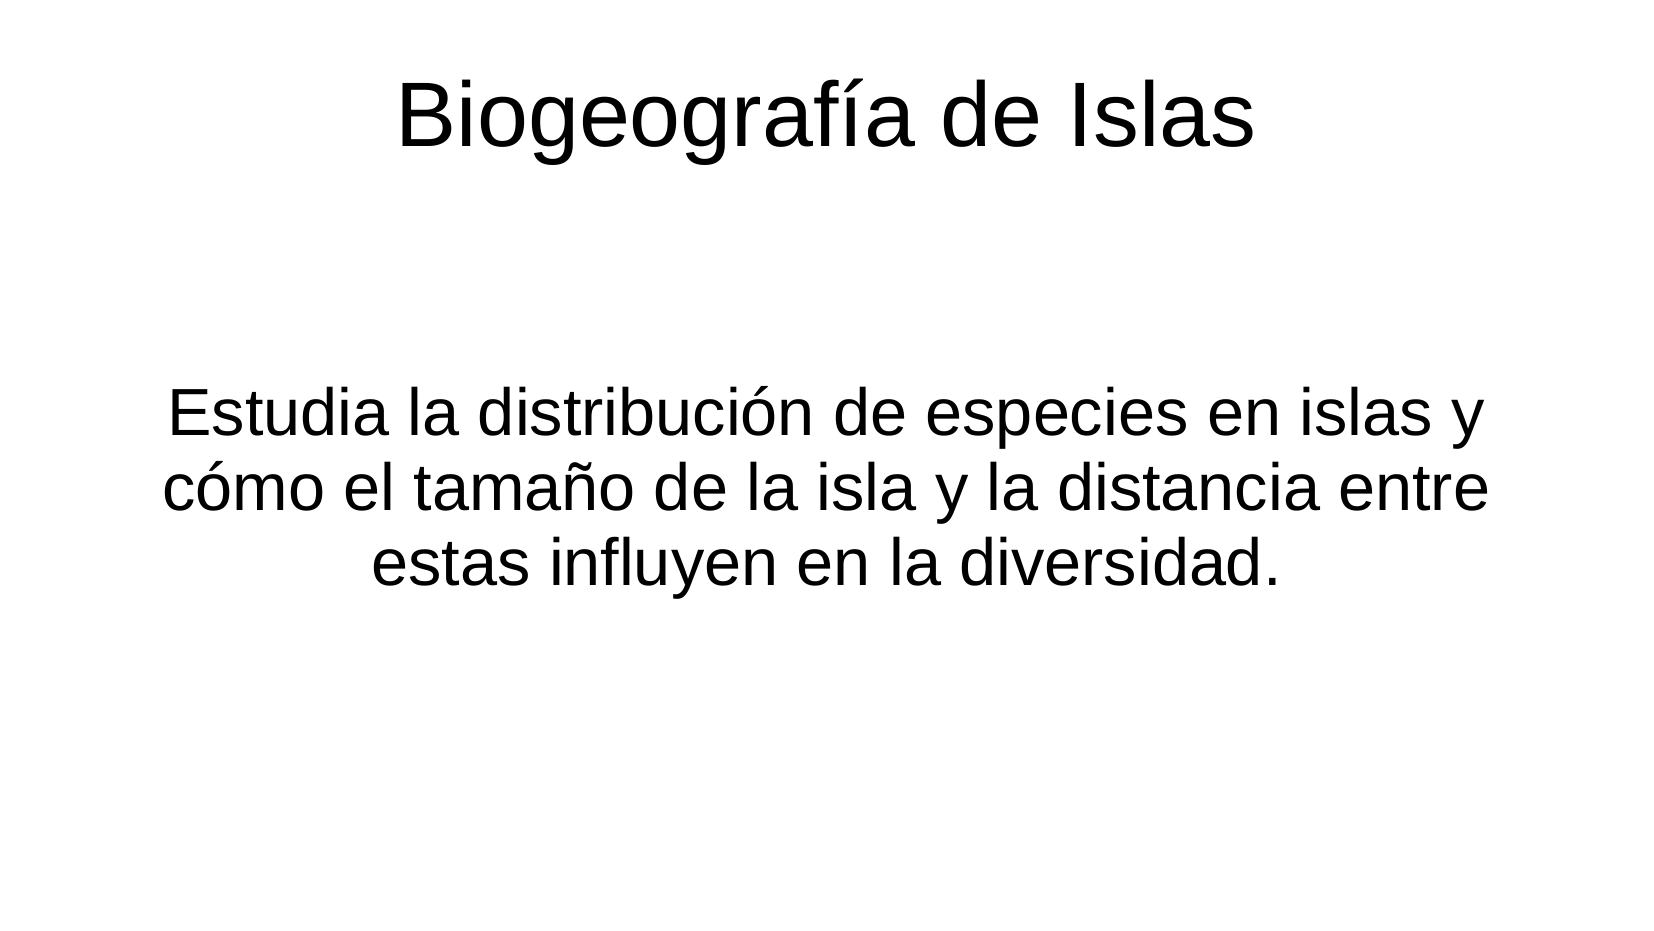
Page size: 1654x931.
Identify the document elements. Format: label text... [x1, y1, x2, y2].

title Biogeografía de Islas [82, 37, 1571, 193]
subtitle Estudia la distribución de especies en islas y cómo el tamaño de la isla y la distancia entre estas influyen en la diversidad. [82, 217, 1571, 758]
